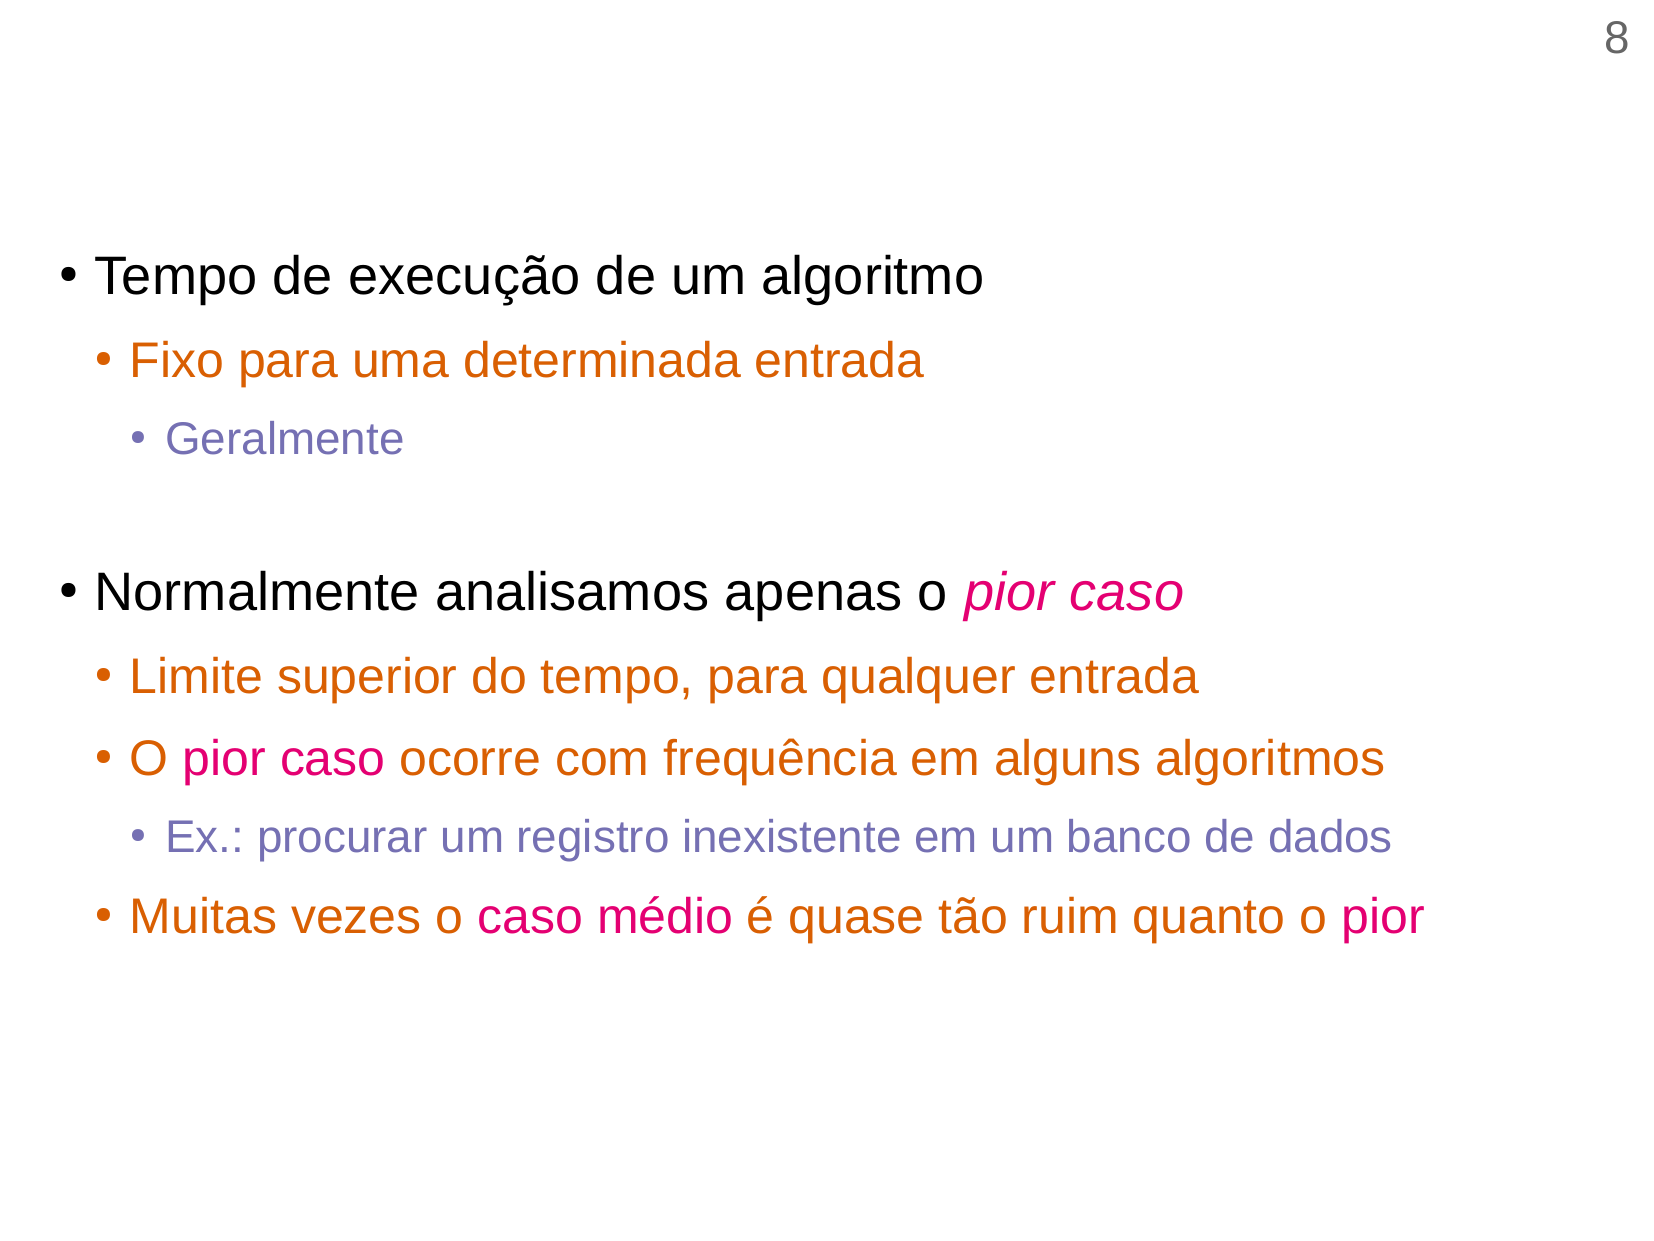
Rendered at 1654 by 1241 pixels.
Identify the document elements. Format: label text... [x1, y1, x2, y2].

list Tempo de execução de um algoritmo Fixo para uma determinada entrada Geralmente Normalmente analisamos apenas o pior caso Limite superior do tempo, para qualquer entrada O pior caso ocorre com frequência em alguns algoritmos Ex.: procurar um registro inexistente em um banco de dados Muitas vezes o caso médio é quase tão ruim quanto o pior [59, 236, 1595, 1211]
